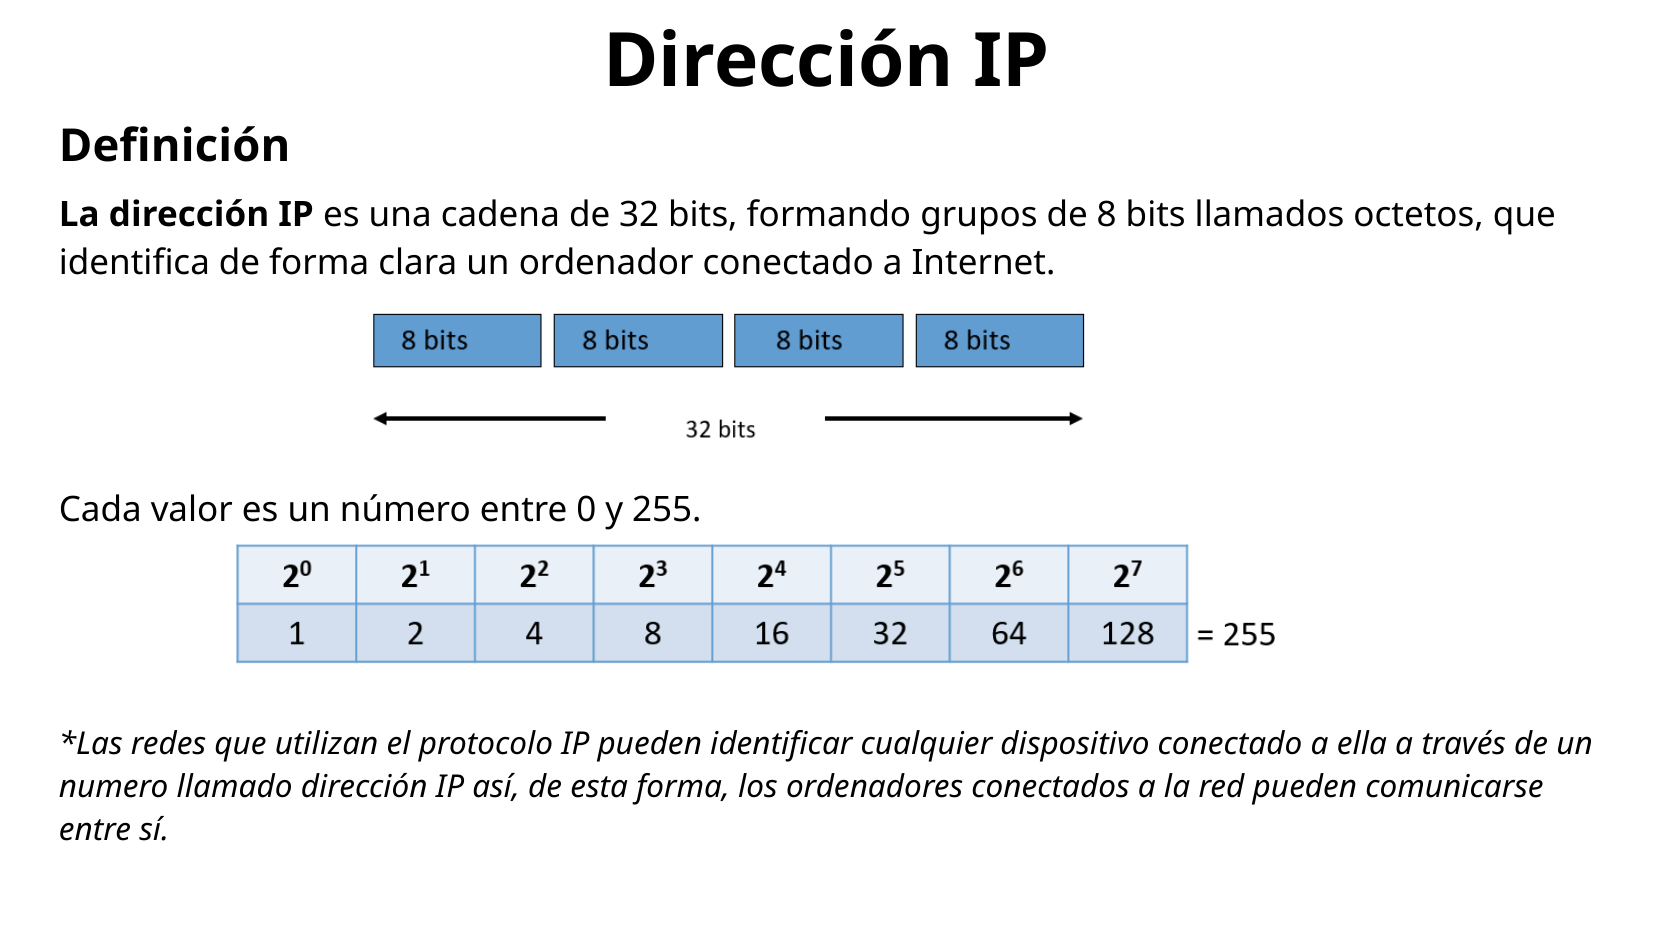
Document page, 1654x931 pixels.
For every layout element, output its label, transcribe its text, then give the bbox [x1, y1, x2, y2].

picture [224, 538, 1282, 675]
list Definición La dirección IP es una cadena de 32 bits, formando grupos de 8 bits llamados octetos, que identifica de forma clara un ordenador conectado a Internet. Cada valor es un número entre 0 y 255. *Las redes que utilizan el protocolo IP pueden identificar cualquier dispositivo conectado a ella a través de un numero llamado dirección IP así, de esta forma, los ordenadores conectados a la red pueden comunicarse entre sí. [59, 112, 1601, 857]
picture [360, 295, 1093, 462]
title Dirección IP [82, 1, 1571, 112]
